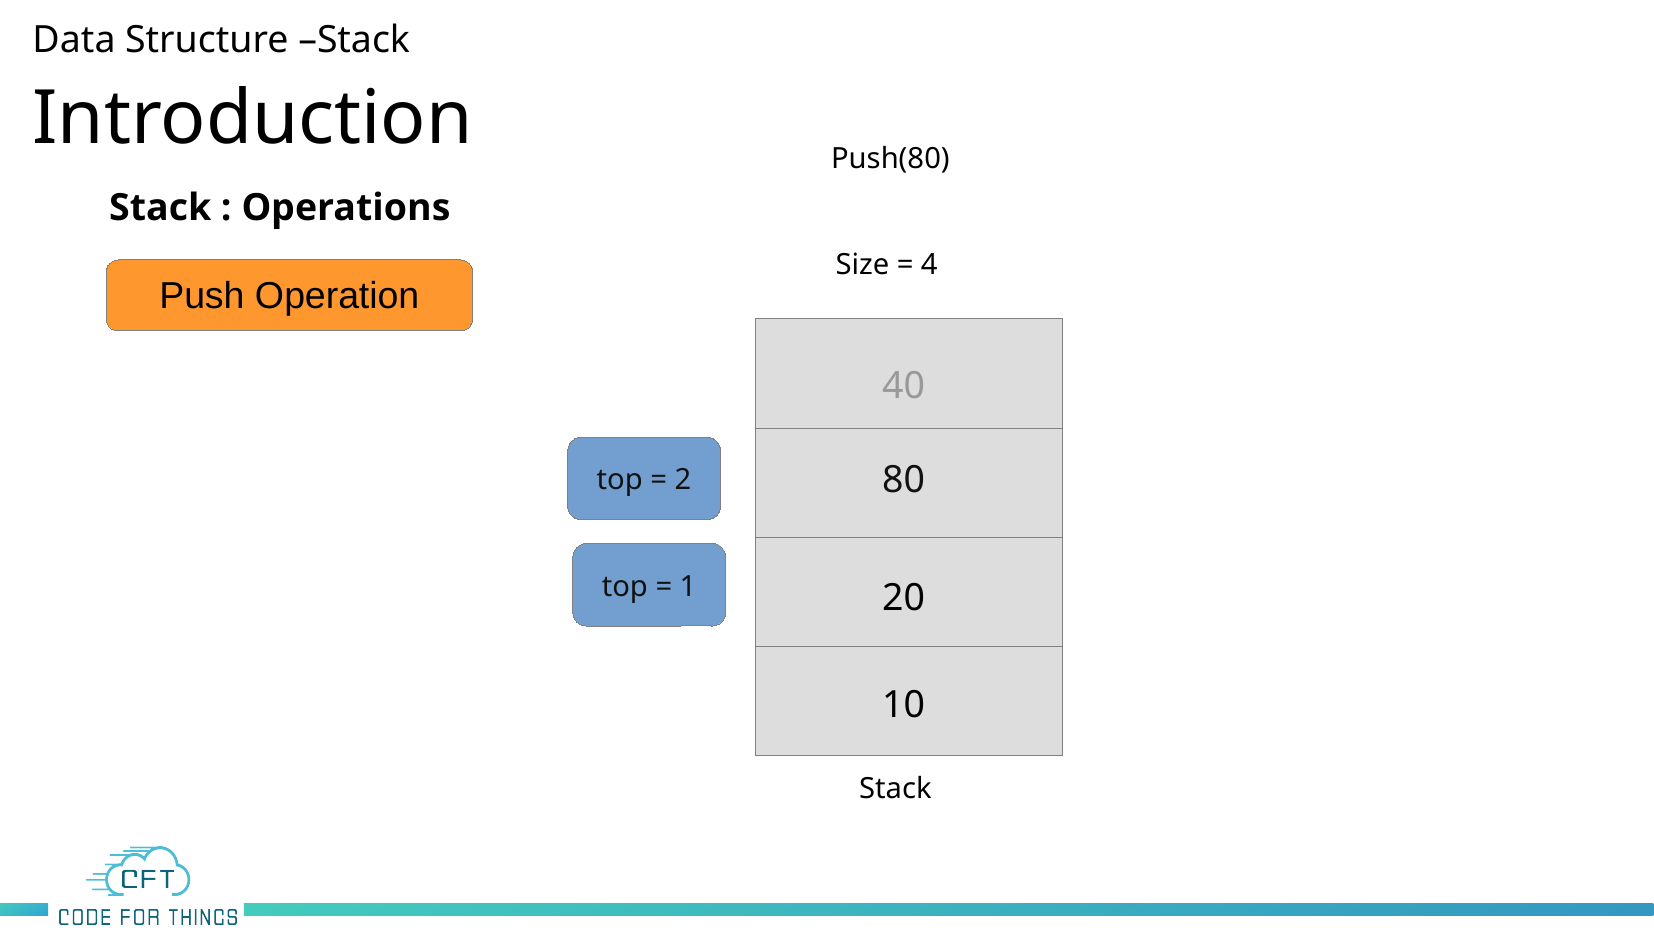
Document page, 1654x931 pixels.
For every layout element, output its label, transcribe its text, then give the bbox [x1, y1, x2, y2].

text_box Push(80) [816, 129, 1004, 179]
title Data Structure –Stack Introduction [32, 12, 1184, 166]
text_box top = 2 [567, 437, 721, 520]
text_box top = 1 [572, 543, 726, 627]
text_box [755, 318, 1063, 756]
text_box 20 [826, 555, 981, 638]
text_box 40 [826, 342, 981, 426]
text_box Push Operation [106, 259, 473, 331]
text_box Stack [844, 759, 956, 810]
text_box Stack : Operations [23, 173, 615, 243]
text_box Size = 4 [820, 236, 1009, 286]
text_box 80 [826, 437, 981, 520]
picture [59, 846, 237, 925]
text_box 10 [826, 661, 981, 745]
